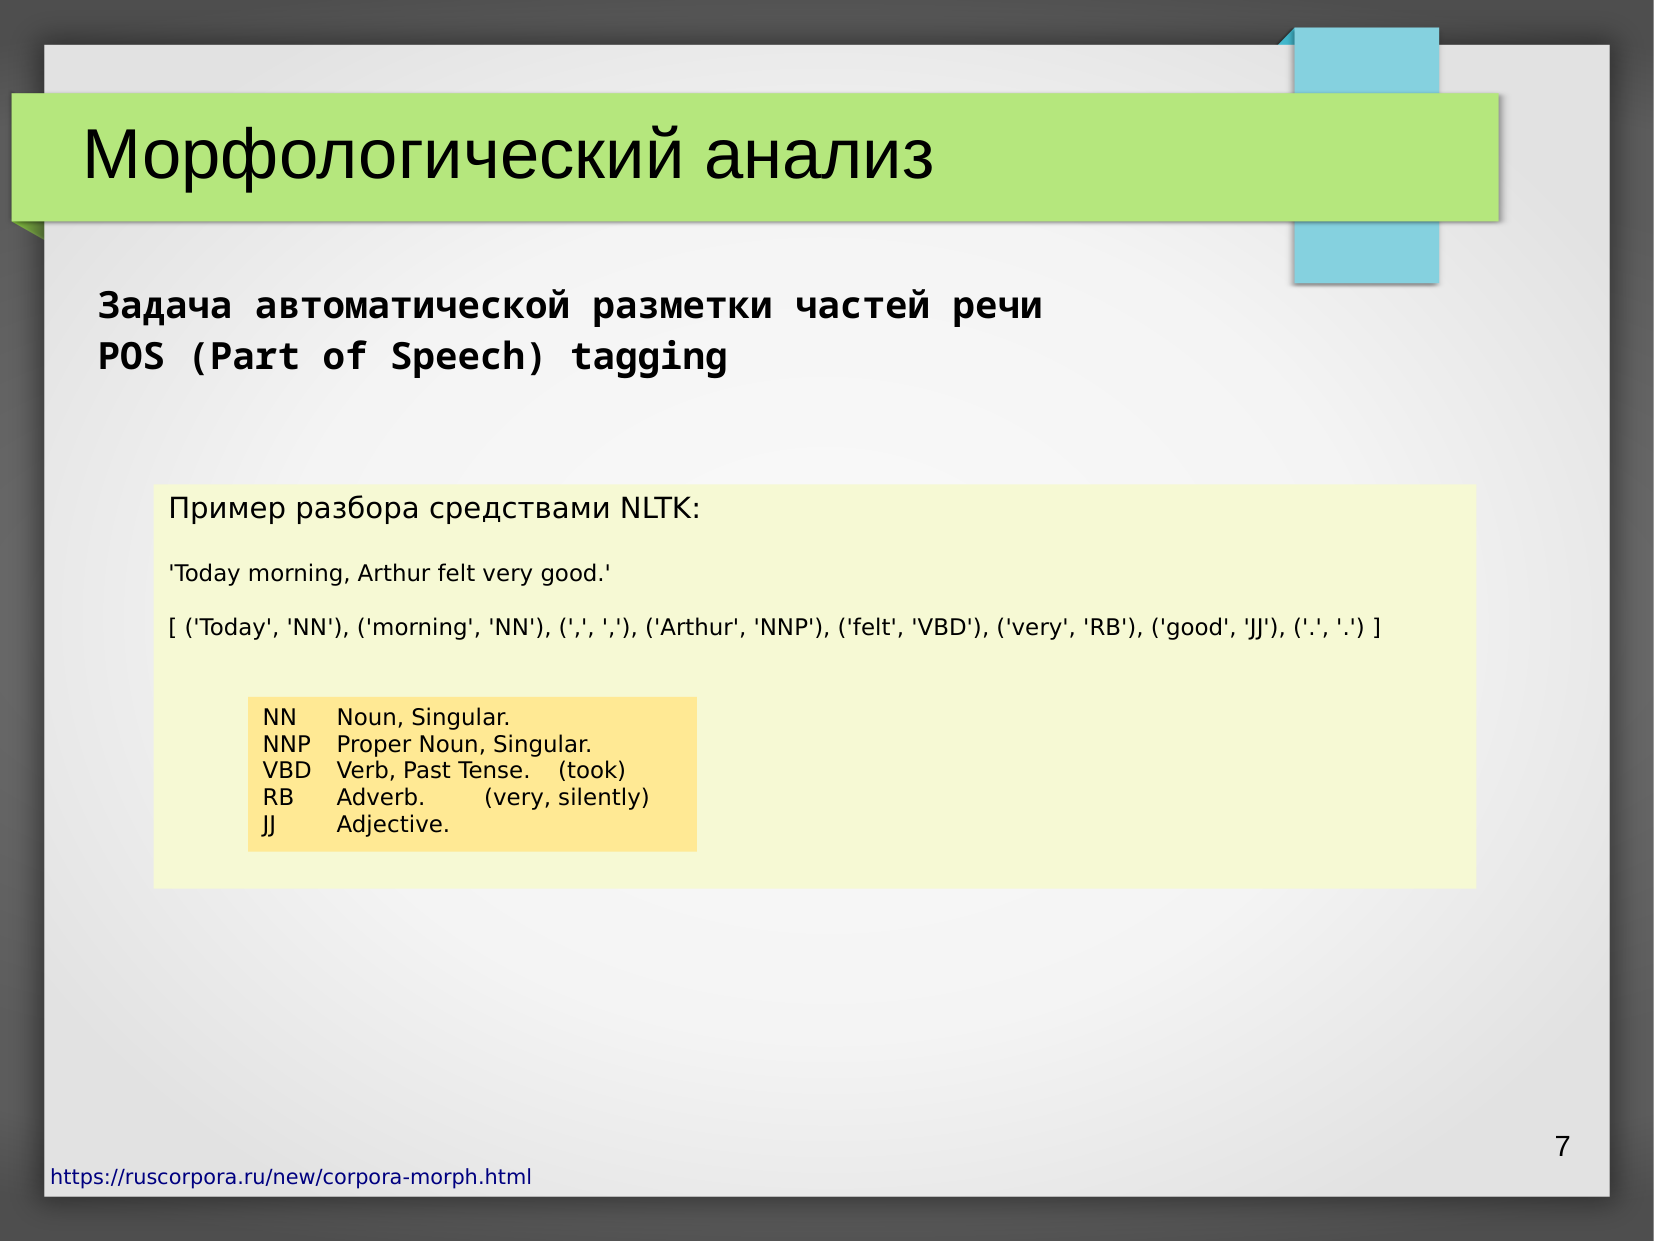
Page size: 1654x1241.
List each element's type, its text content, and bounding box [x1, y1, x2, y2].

text_box Пример разбора средствами NLTK: 'Today morning, Arthur felt very good.' [ ('Today', 'NN'), ('morning', 'NN'), (',', ','), ('Arthur', 'NNP'), ('felt', 'VBD'), ('very', 'RB'), ('good', 'JJ'), ('.', '.') ] [153, 484, 1477, 889]
text_box NN Noun, Singular. NNP Proper Noun, Singular. VBD Verb, Past Tense. (took) RB Adverb. (very, silently) JJ Adjective. [248, 696, 697, 852]
text_box https://ruscorpora.ru/new/corpora-morph.html [35, 1157, 735, 1197]
title Морфологический анализ [82, 114, 993, 194]
text_box Задача автоматической разметки частей речи POS (Part of Speech) tagging [82, 271, 1205, 374]
picture [0, 0, 1654, 1241]
